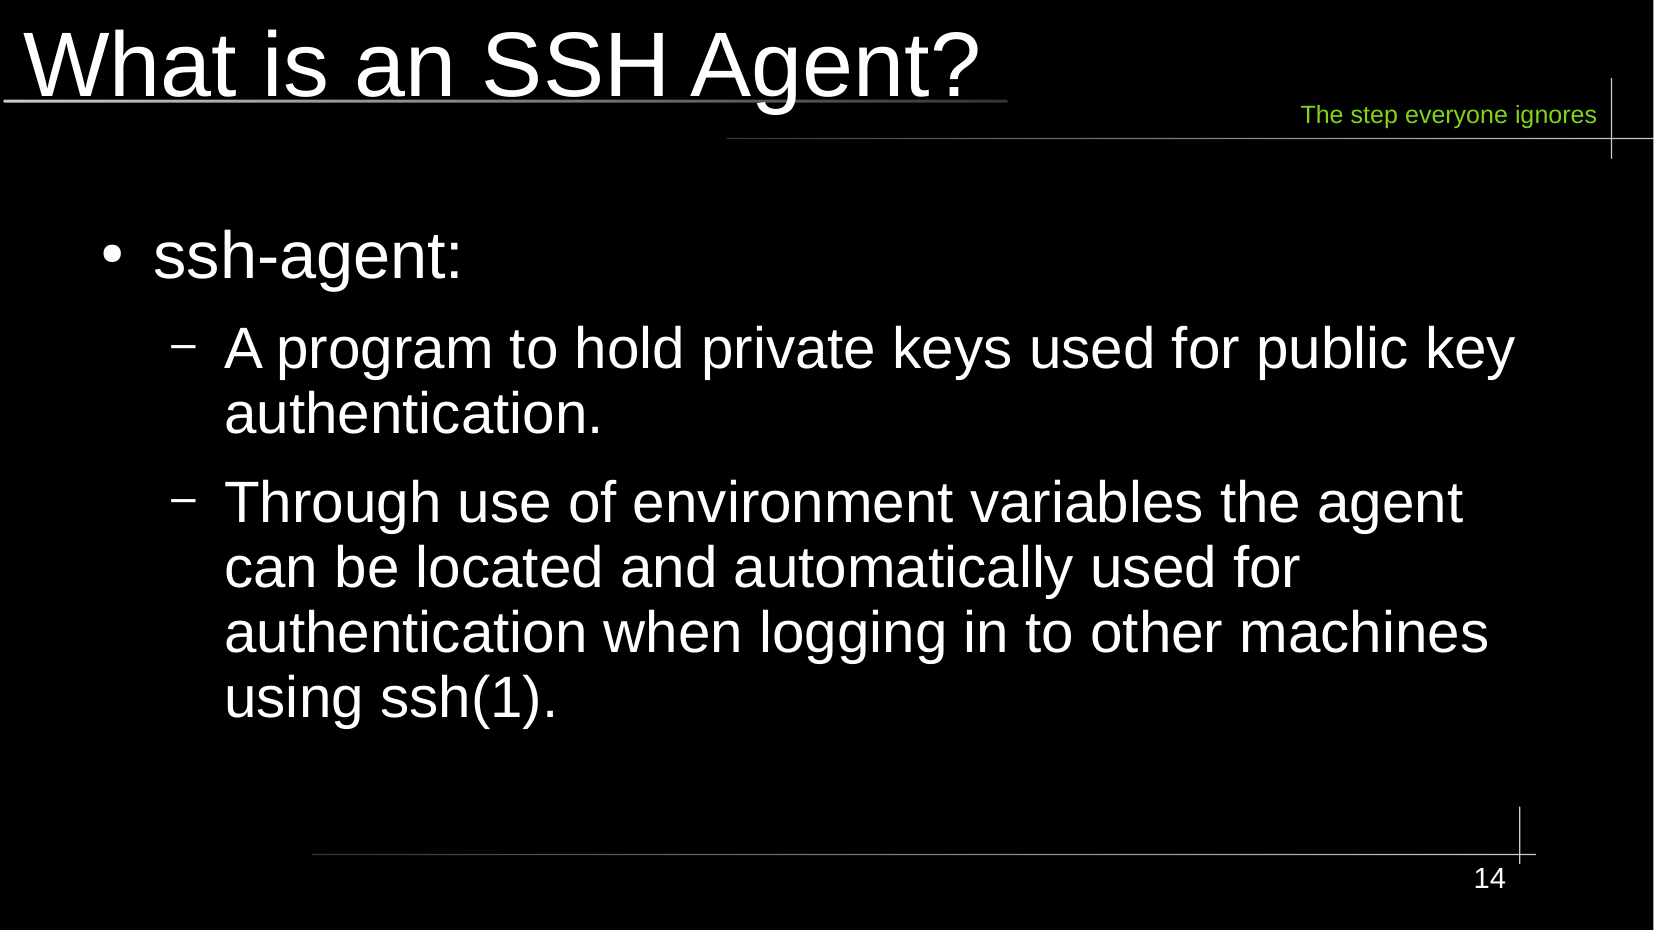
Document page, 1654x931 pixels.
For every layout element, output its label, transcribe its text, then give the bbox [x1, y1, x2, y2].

title What is an SSH Agent? [23, 11, 1589, 119]
list ssh-agent: A program to hold private keys used for public key authentication. Through use of environment variables the agent can be located and automatically used for authentication when logging in to other machines using ssh(1). [82, 217, 1571, 758]
text_box The step everyone ignores [1012, 93, 1613, 137]
